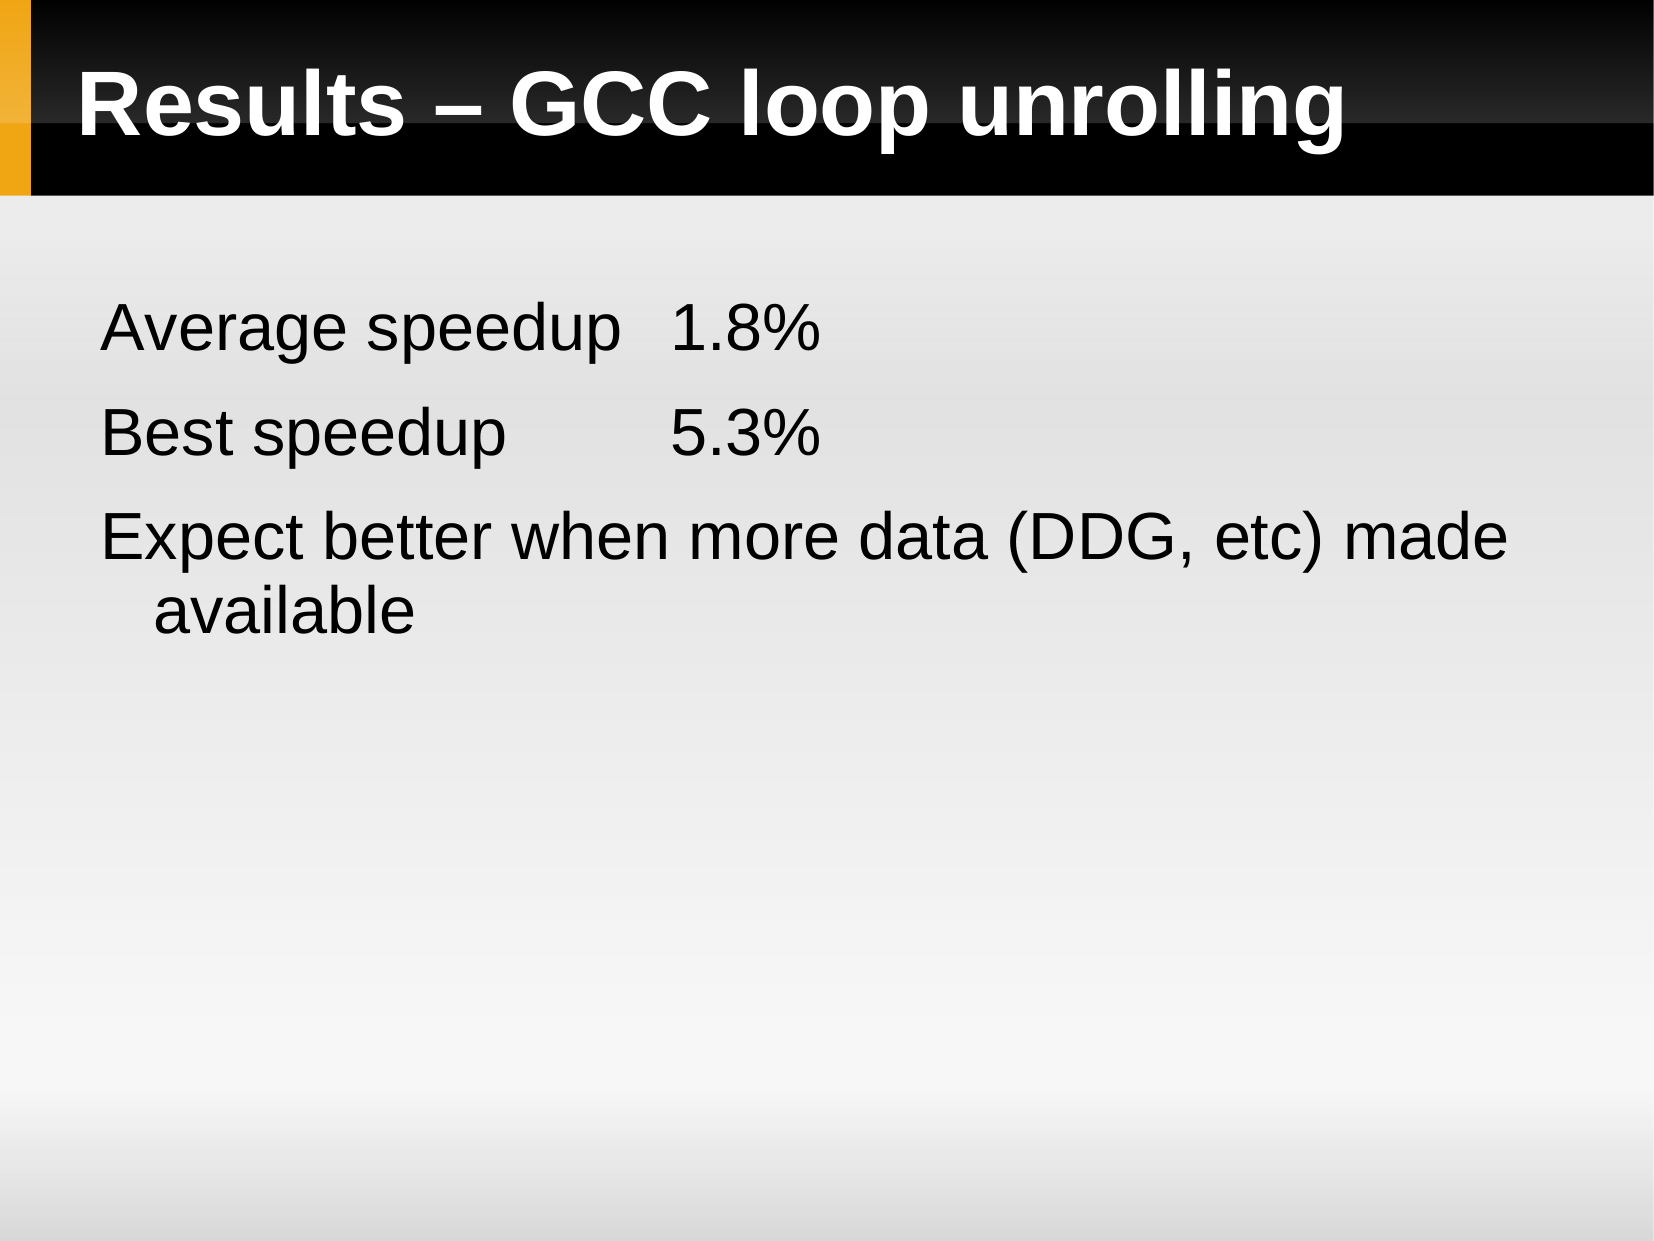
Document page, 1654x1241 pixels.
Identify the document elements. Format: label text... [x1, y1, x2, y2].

title Results – GCC loop unrolling [76, 0, 1565, 208]
picture [0, 0, 1654, 1241]
list Average speedup 1.8% Best speedup 5.3% Expect better when more data (DDG, etc) made available [82, 290, 1571, 1109]
